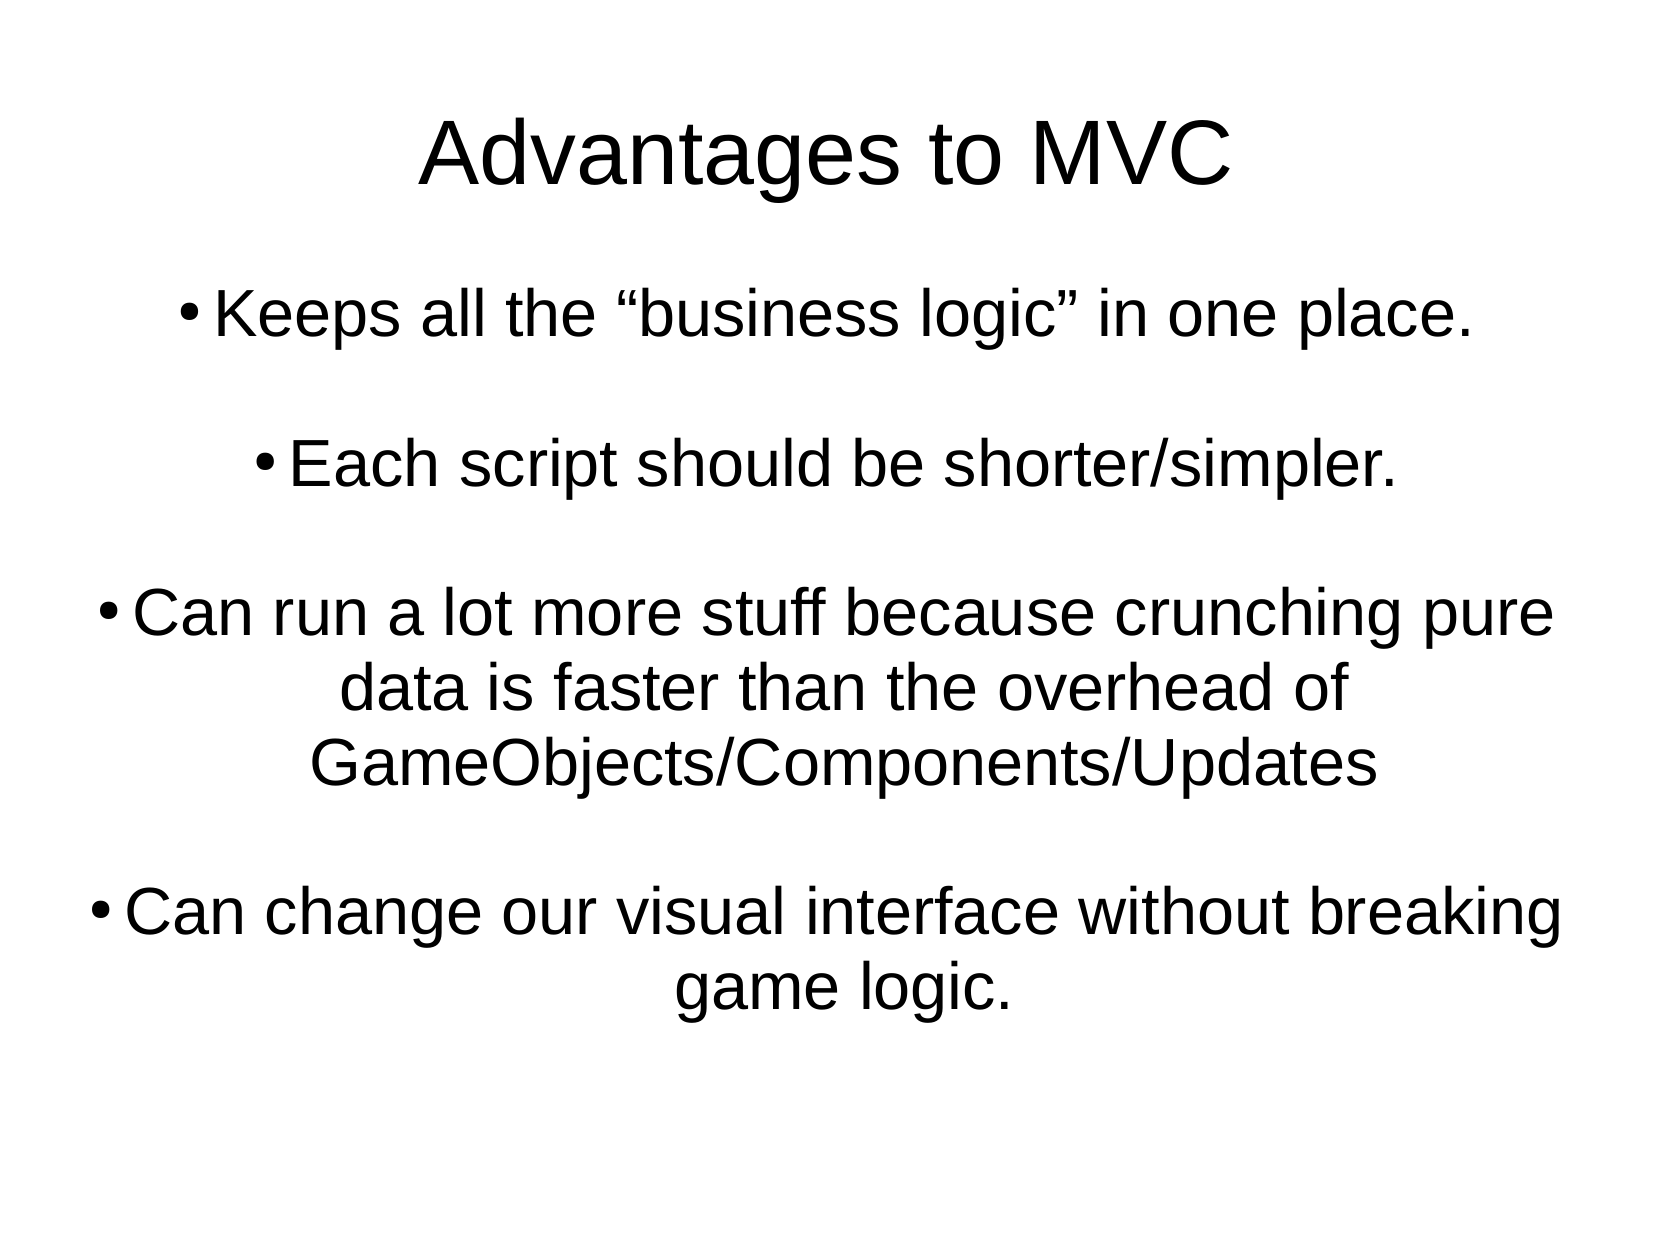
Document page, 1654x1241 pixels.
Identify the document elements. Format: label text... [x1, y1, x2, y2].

subtitle Keeps all the “business logic” in one place. Each script should be shorter/simpler. Can run a lot more stuff because crunching pure data is faster than the overhead of GameObjects/Components/Updates Can change our visual interface without breaking game logic. [82, 275, 1571, 1024]
title Advantages to MVC [82, 49, 1571, 257]
